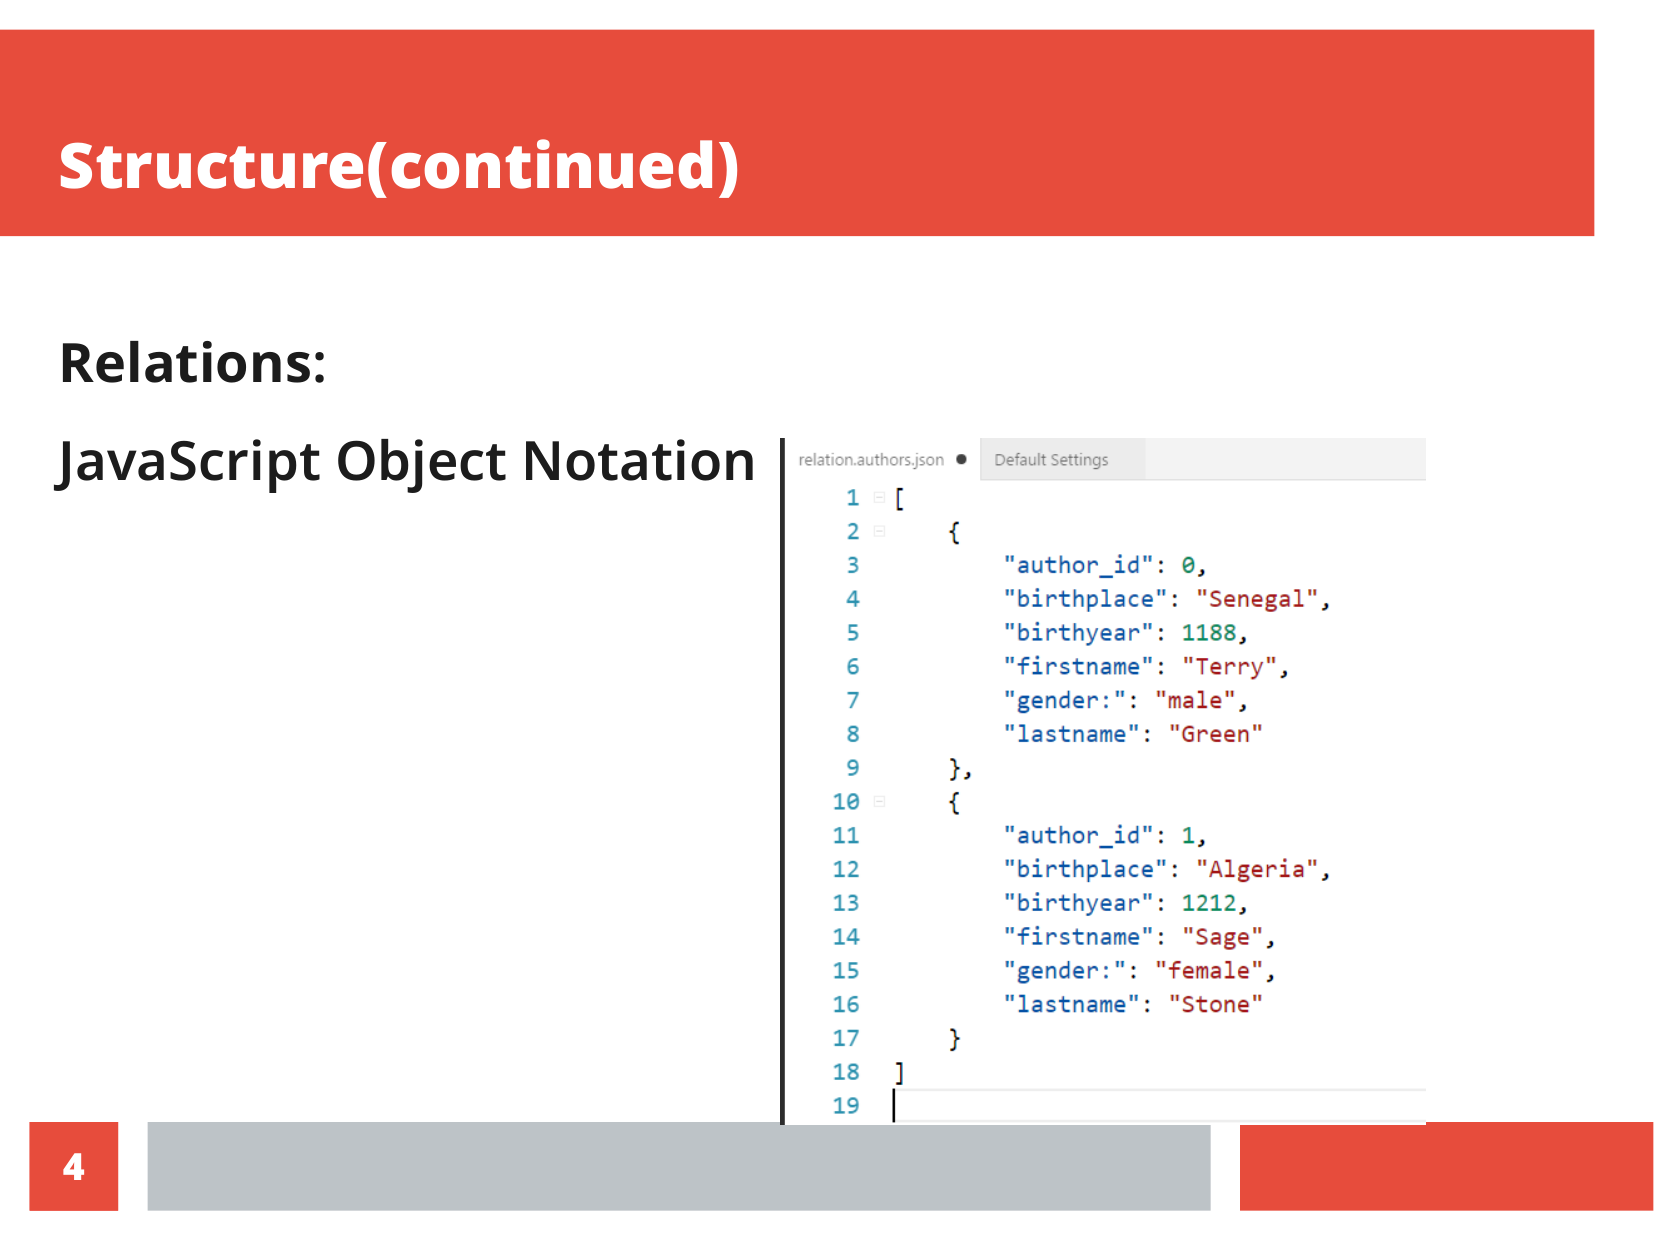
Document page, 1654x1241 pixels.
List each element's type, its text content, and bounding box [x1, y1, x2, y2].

picture [780, 438, 1426, 1126]
title Structure(continued) [59, 59, 1595, 207]
list Relations: JavaScript Object Notation [59, 324, 1565, 1093]
